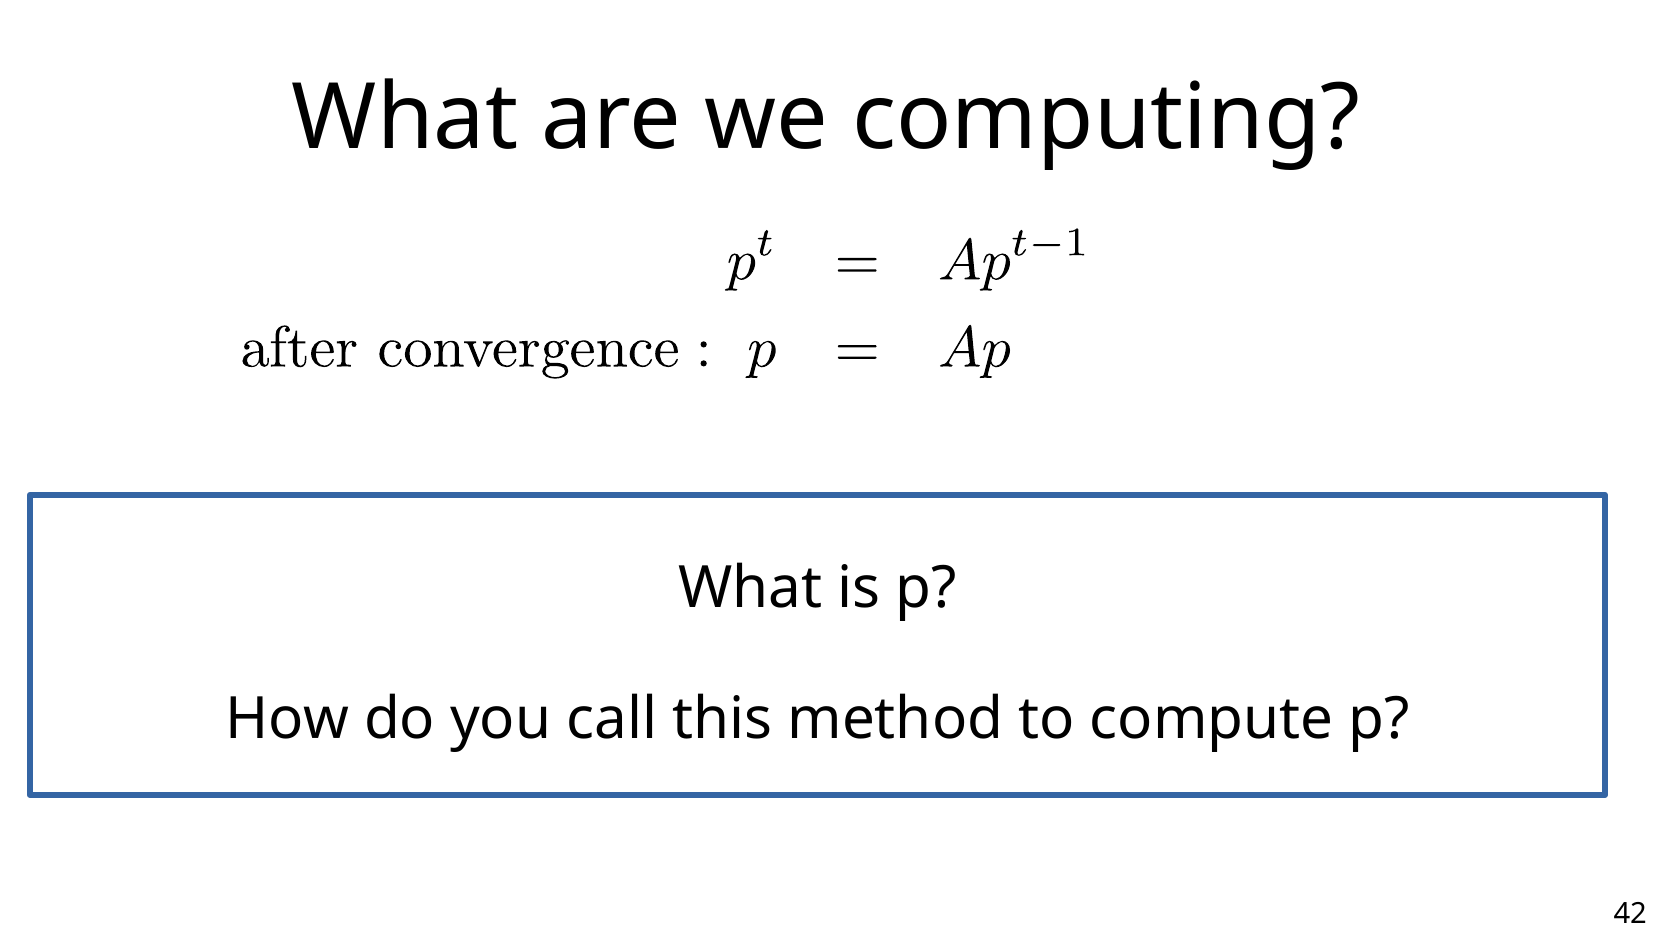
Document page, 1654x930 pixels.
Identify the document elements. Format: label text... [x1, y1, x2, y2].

text_box [240, 228, 1088, 379]
text_box What is p? How do you call this method to compute p? [30, 494, 1606, 796]
title What are we computing? [82, 1, 1571, 225]
